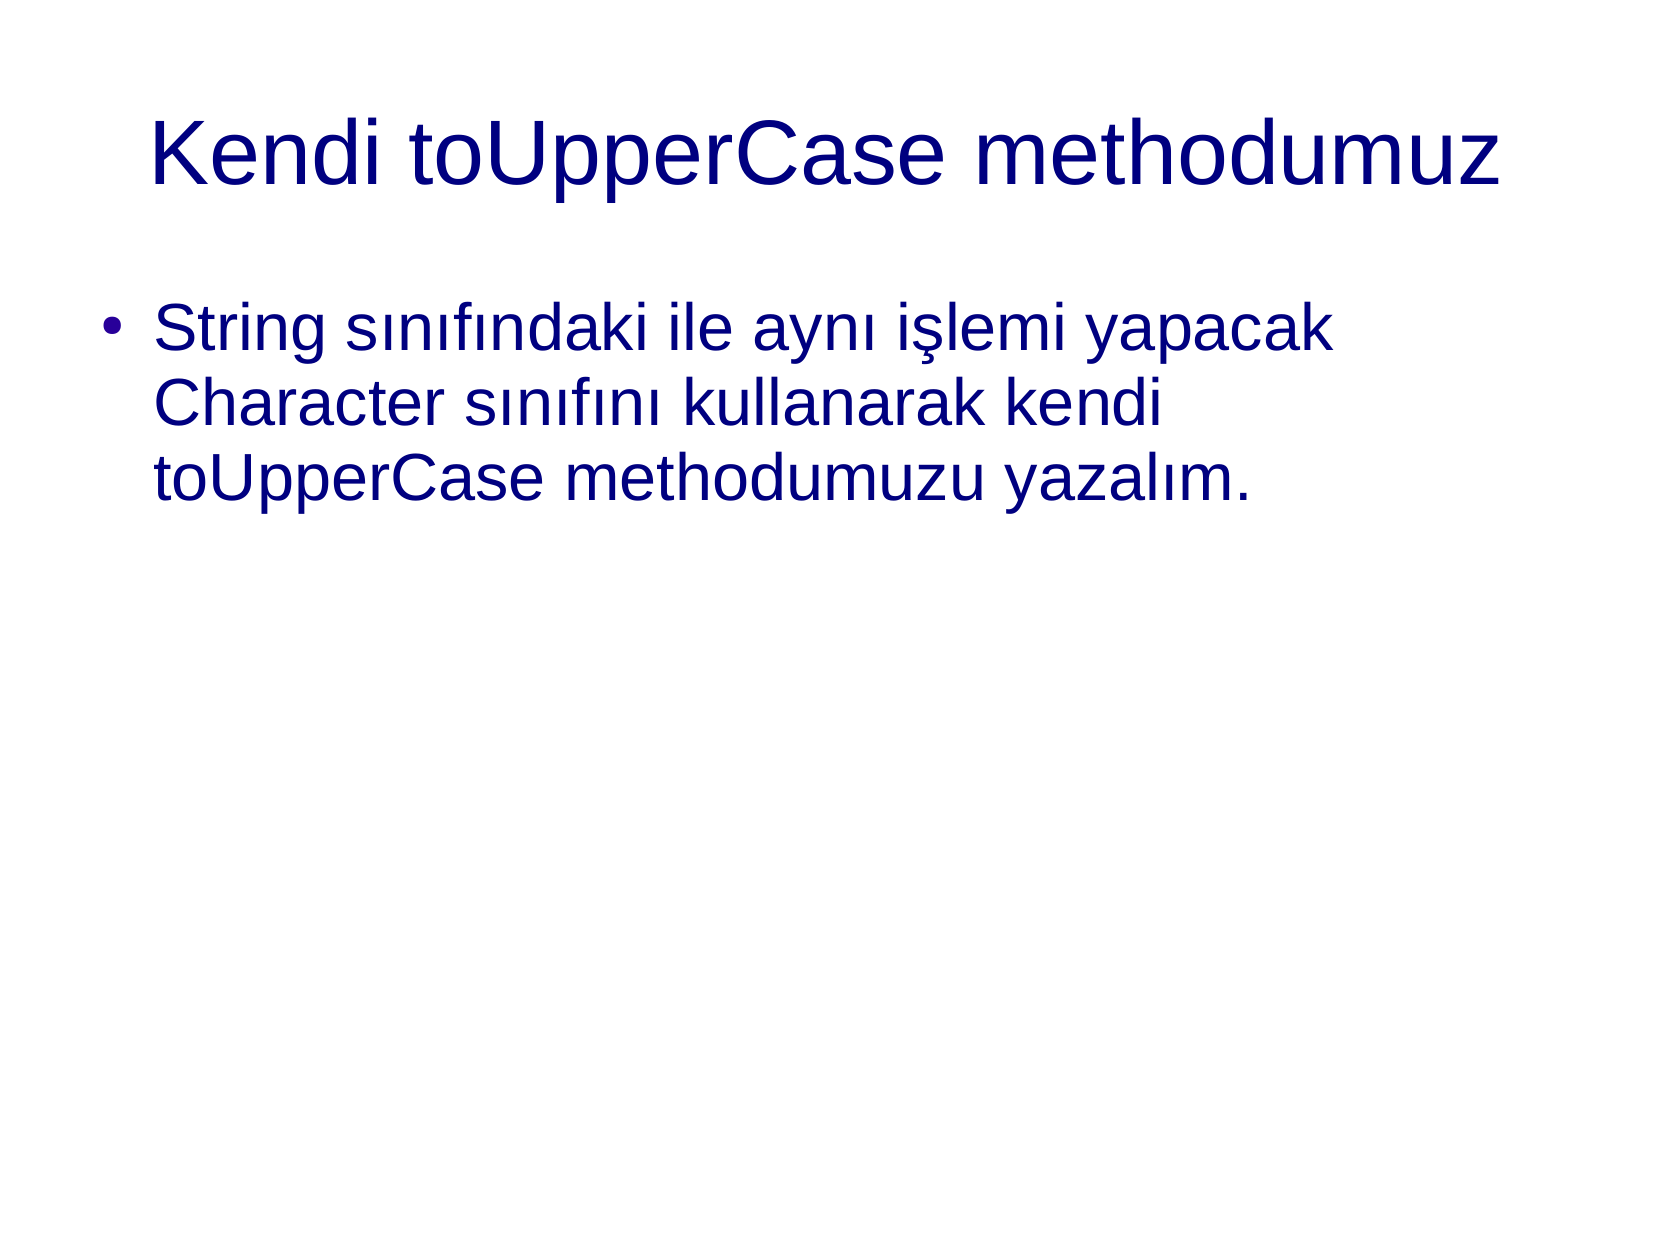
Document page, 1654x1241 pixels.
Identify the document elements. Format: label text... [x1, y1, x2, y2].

title Kendi toUpperCase methodumuz [82, 49, 1571, 257]
list String sınıfındaki ile aynı işlemi yapacak Character sınıfını kullanarak kendi toUpperCase methodumuzu yazalım. [82, 290, 1571, 1109]
